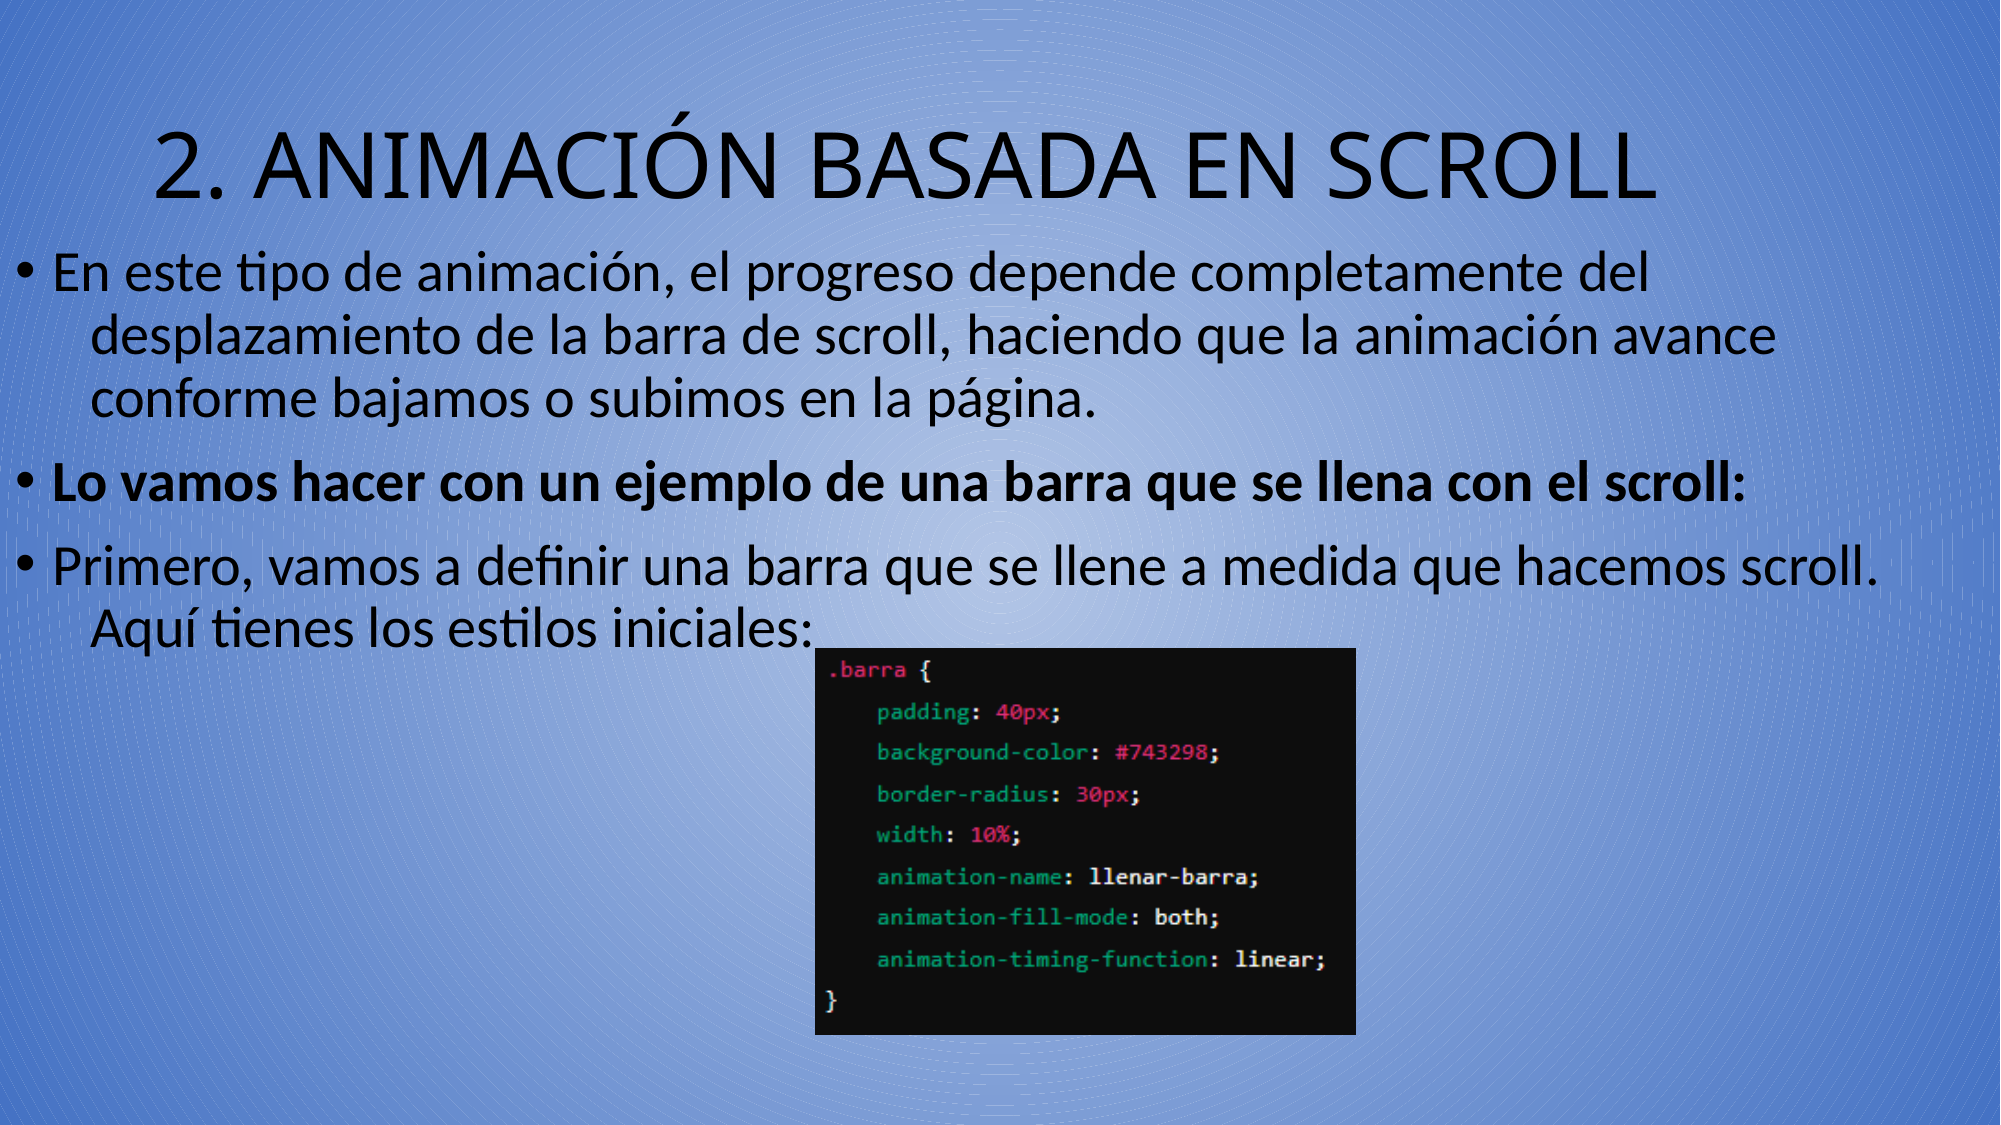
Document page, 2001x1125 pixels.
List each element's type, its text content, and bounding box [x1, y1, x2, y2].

list En este tipo de animación, el progreso depende completamente del desplazamiento de la barra de scroll, haciendo que la animación avance conforme bajamos o subimos en la página. Lo vamos hacer con un ejemplo de una barra que se llena con el scroll: Primero, vamos a definir una barra que se llene a medida que hacemos scroll. Aquí tienes los estilos iniciales: [0, 234, 2000, 1125]
title 2. ANIMACIÓN BASADA EN SCROLL [137, 59, 1863, 234]
picture [815, 648, 1356, 1035]
